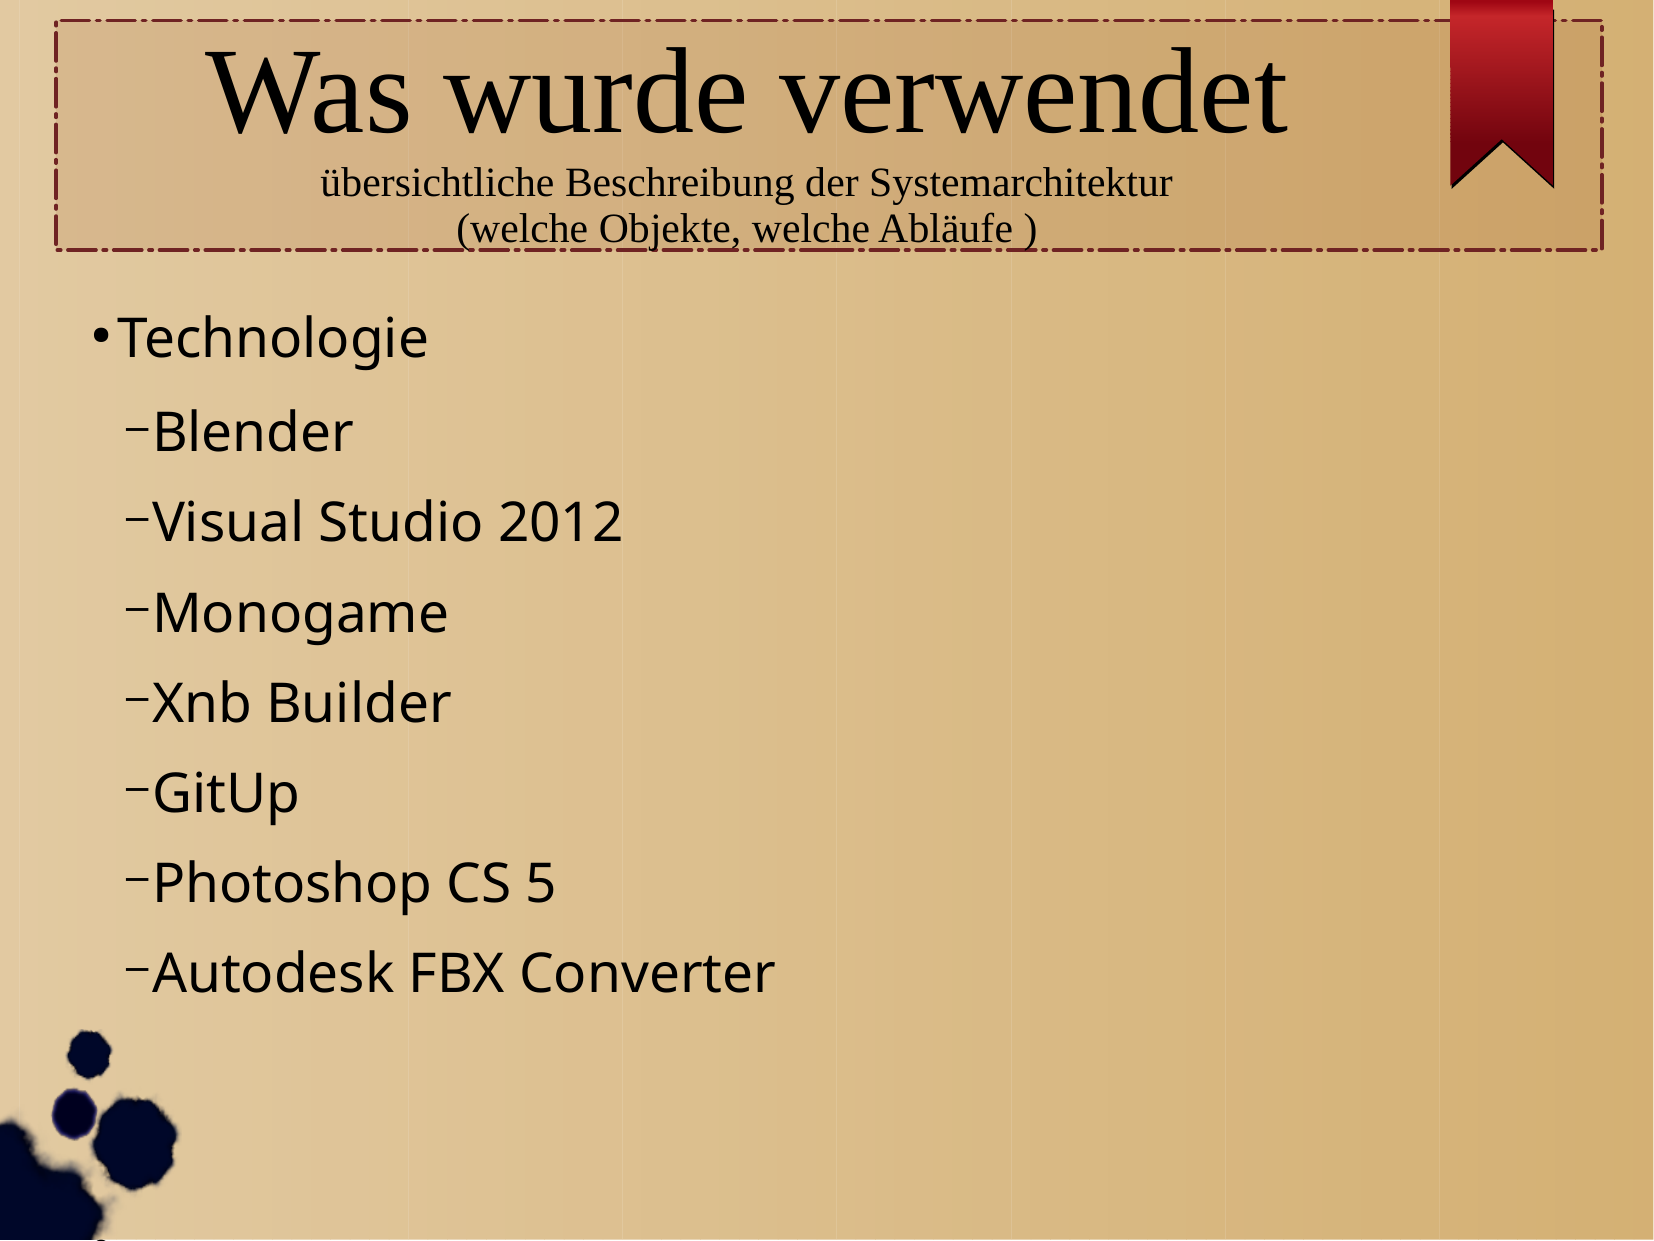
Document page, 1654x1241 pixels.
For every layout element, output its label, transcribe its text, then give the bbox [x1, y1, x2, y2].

title Was wurde verwendet übersichtliche Beschreibung der Systemarchitektur (welche Objekte, welche Abläufe ) [82, 23, 1412, 252]
list Technologie Blender Visual Studio 2012 Monogame Xnb Builder GitUp Photoshop CS 5 Autodesk FBX Converter [82, 299, 1571, 1019]
